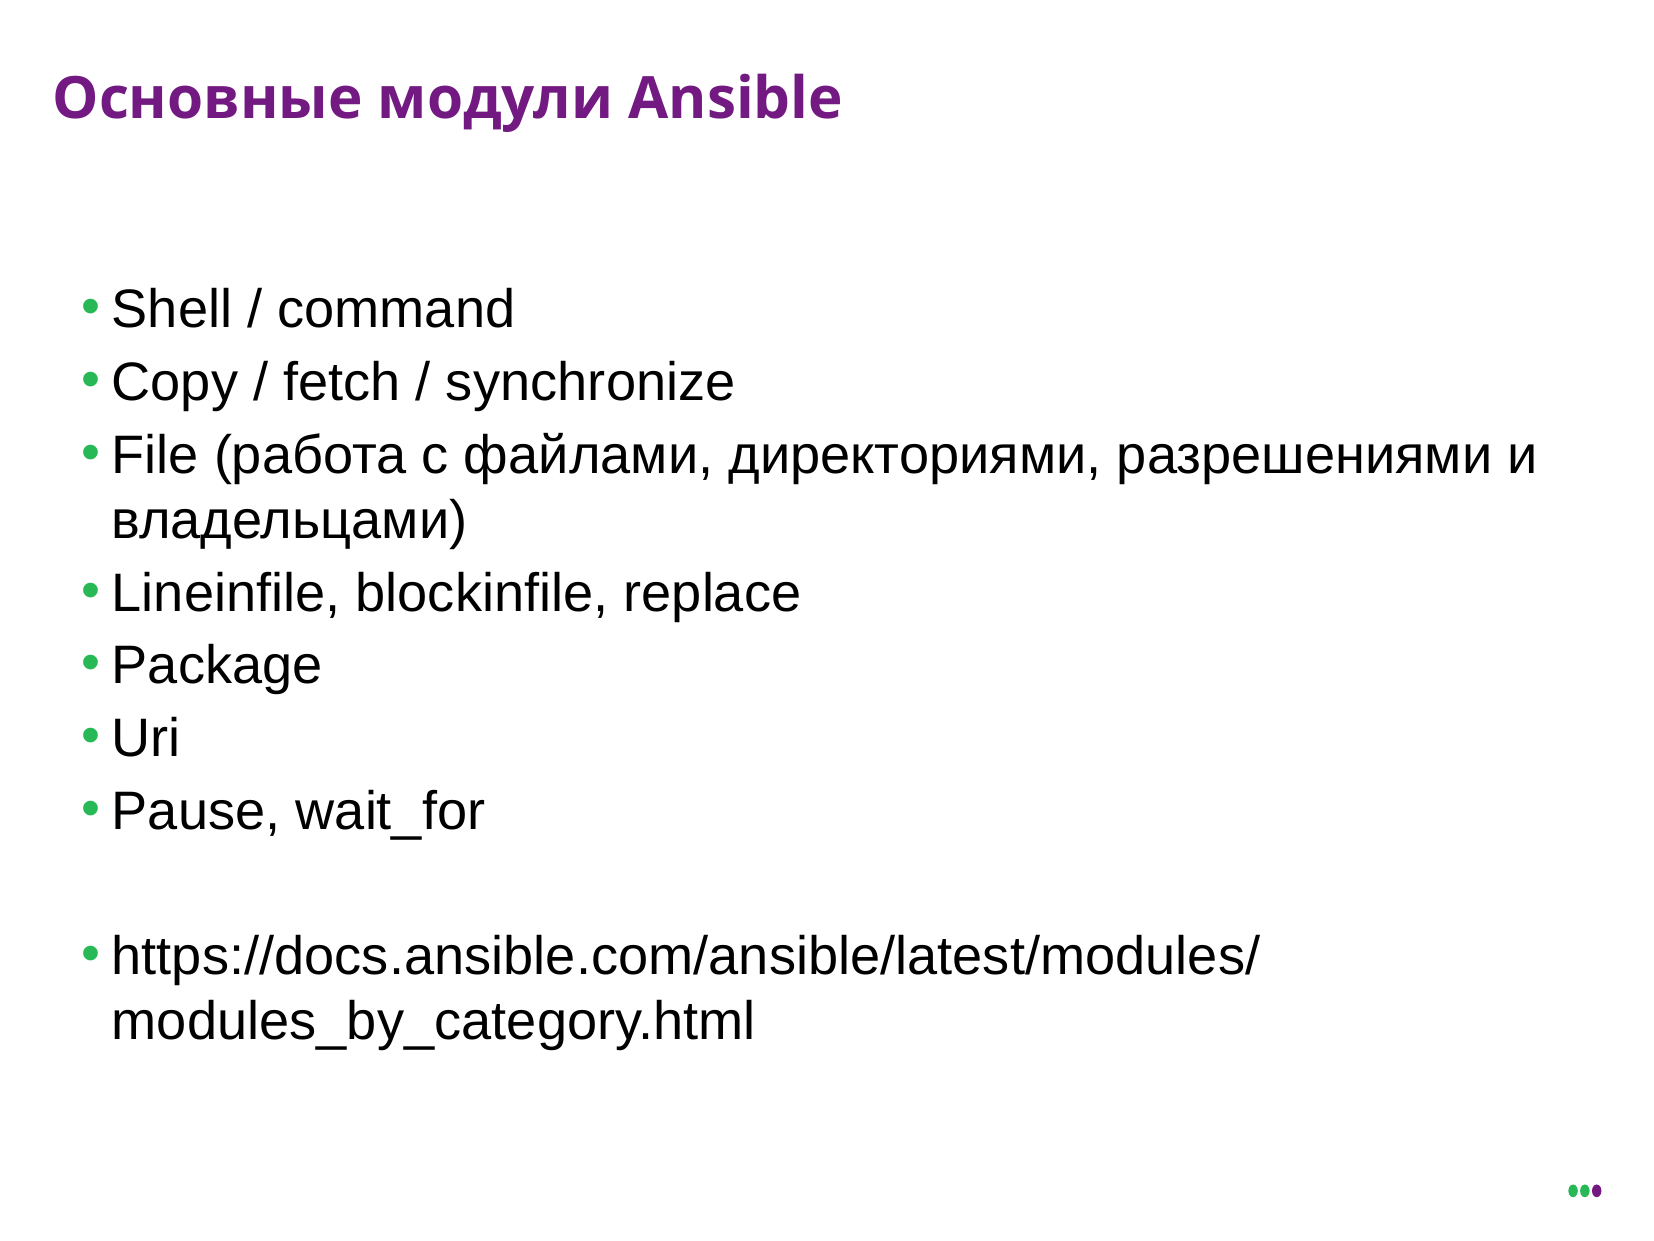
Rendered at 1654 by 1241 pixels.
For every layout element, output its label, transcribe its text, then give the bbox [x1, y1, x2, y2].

title Основные модули Ansible [52, 60, 1618, 203]
list Shell / command Copy / fetch / synchronize File (работа с файлами, директориями, разрешениями и владельцами) Lineinfile, blockinfile, replace Package Uri Pause, wait_for https://docs.ansible.com/ansible/latest/modules/modules_by_category.html [52, 273, 1602, 1099]
